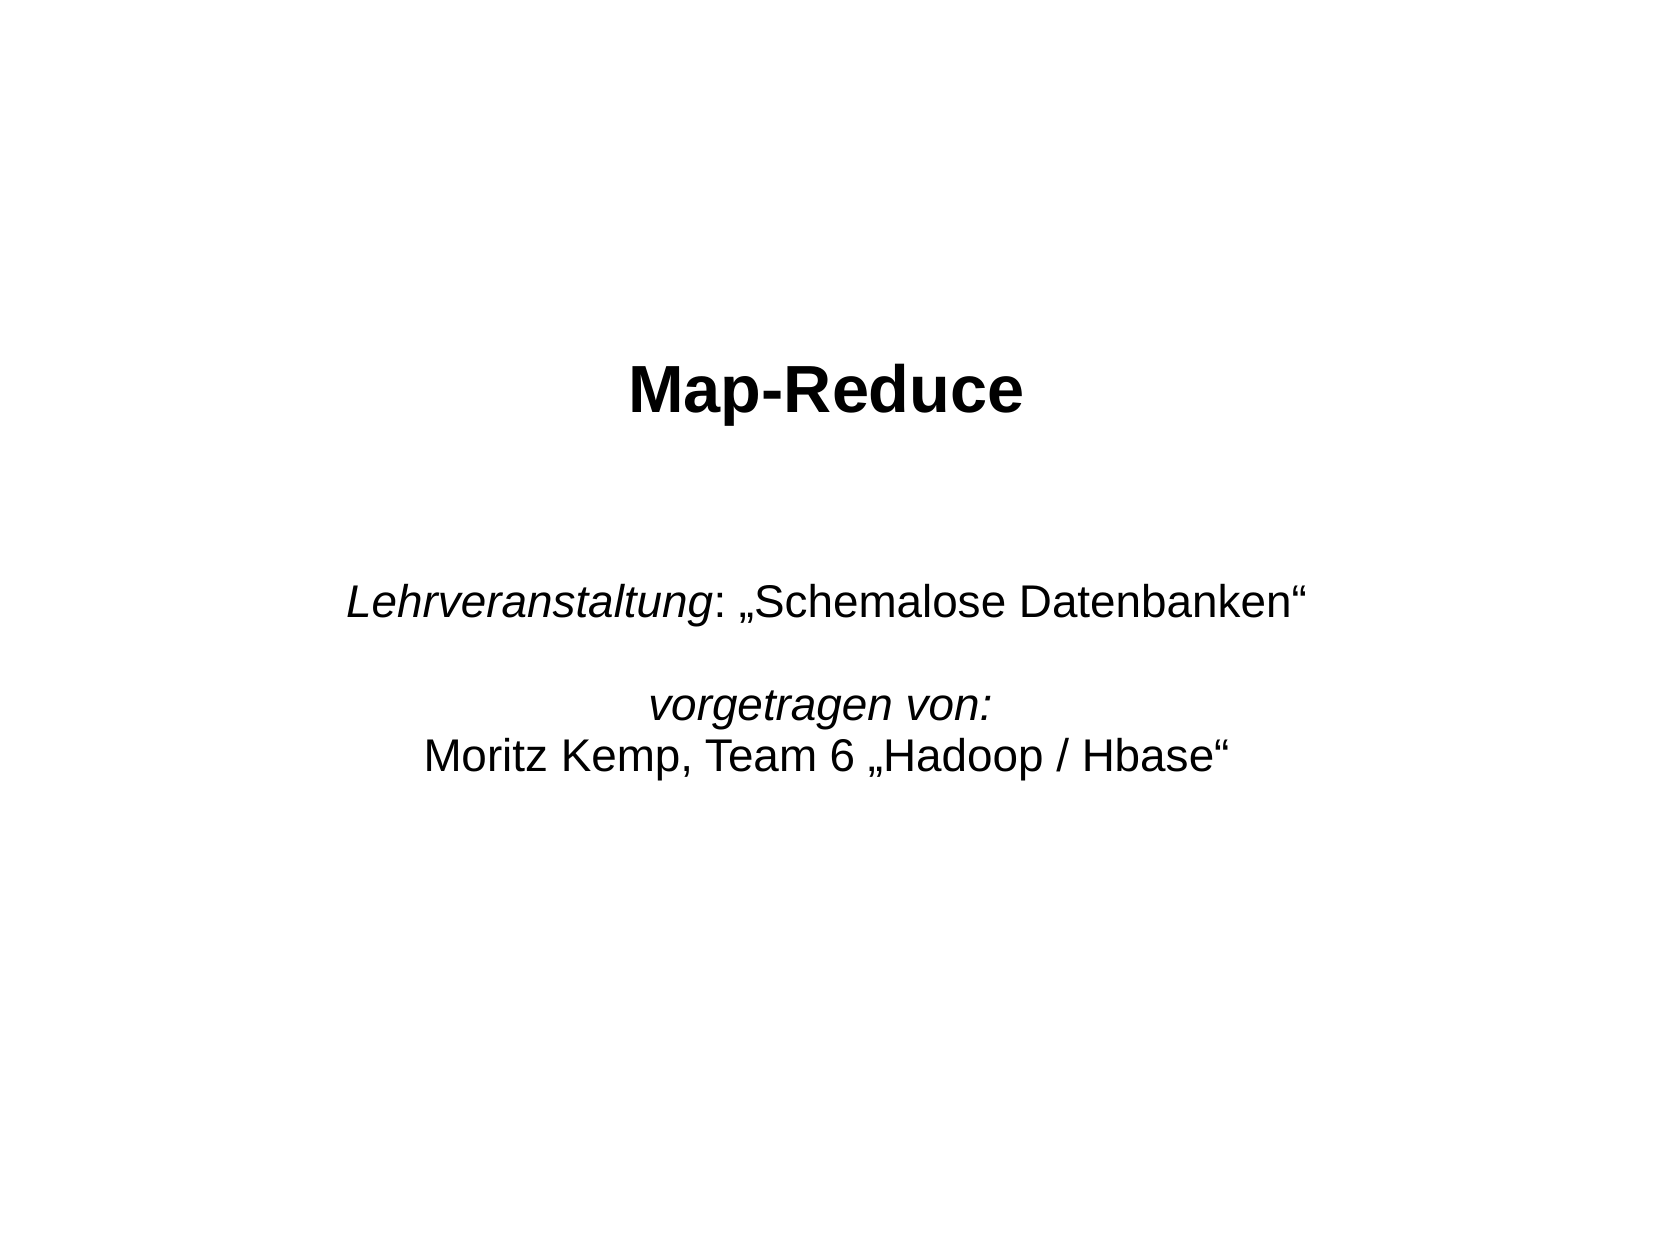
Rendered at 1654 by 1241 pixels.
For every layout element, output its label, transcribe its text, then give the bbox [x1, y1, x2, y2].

subtitle Map-Reduce Lehrveranstaltung: „Schemalose Datenbanken“ vorgetragen von: Moritz Kemp, Team 6 „Hadoop / Hbase“ [82, 49, 1571, 1010]
